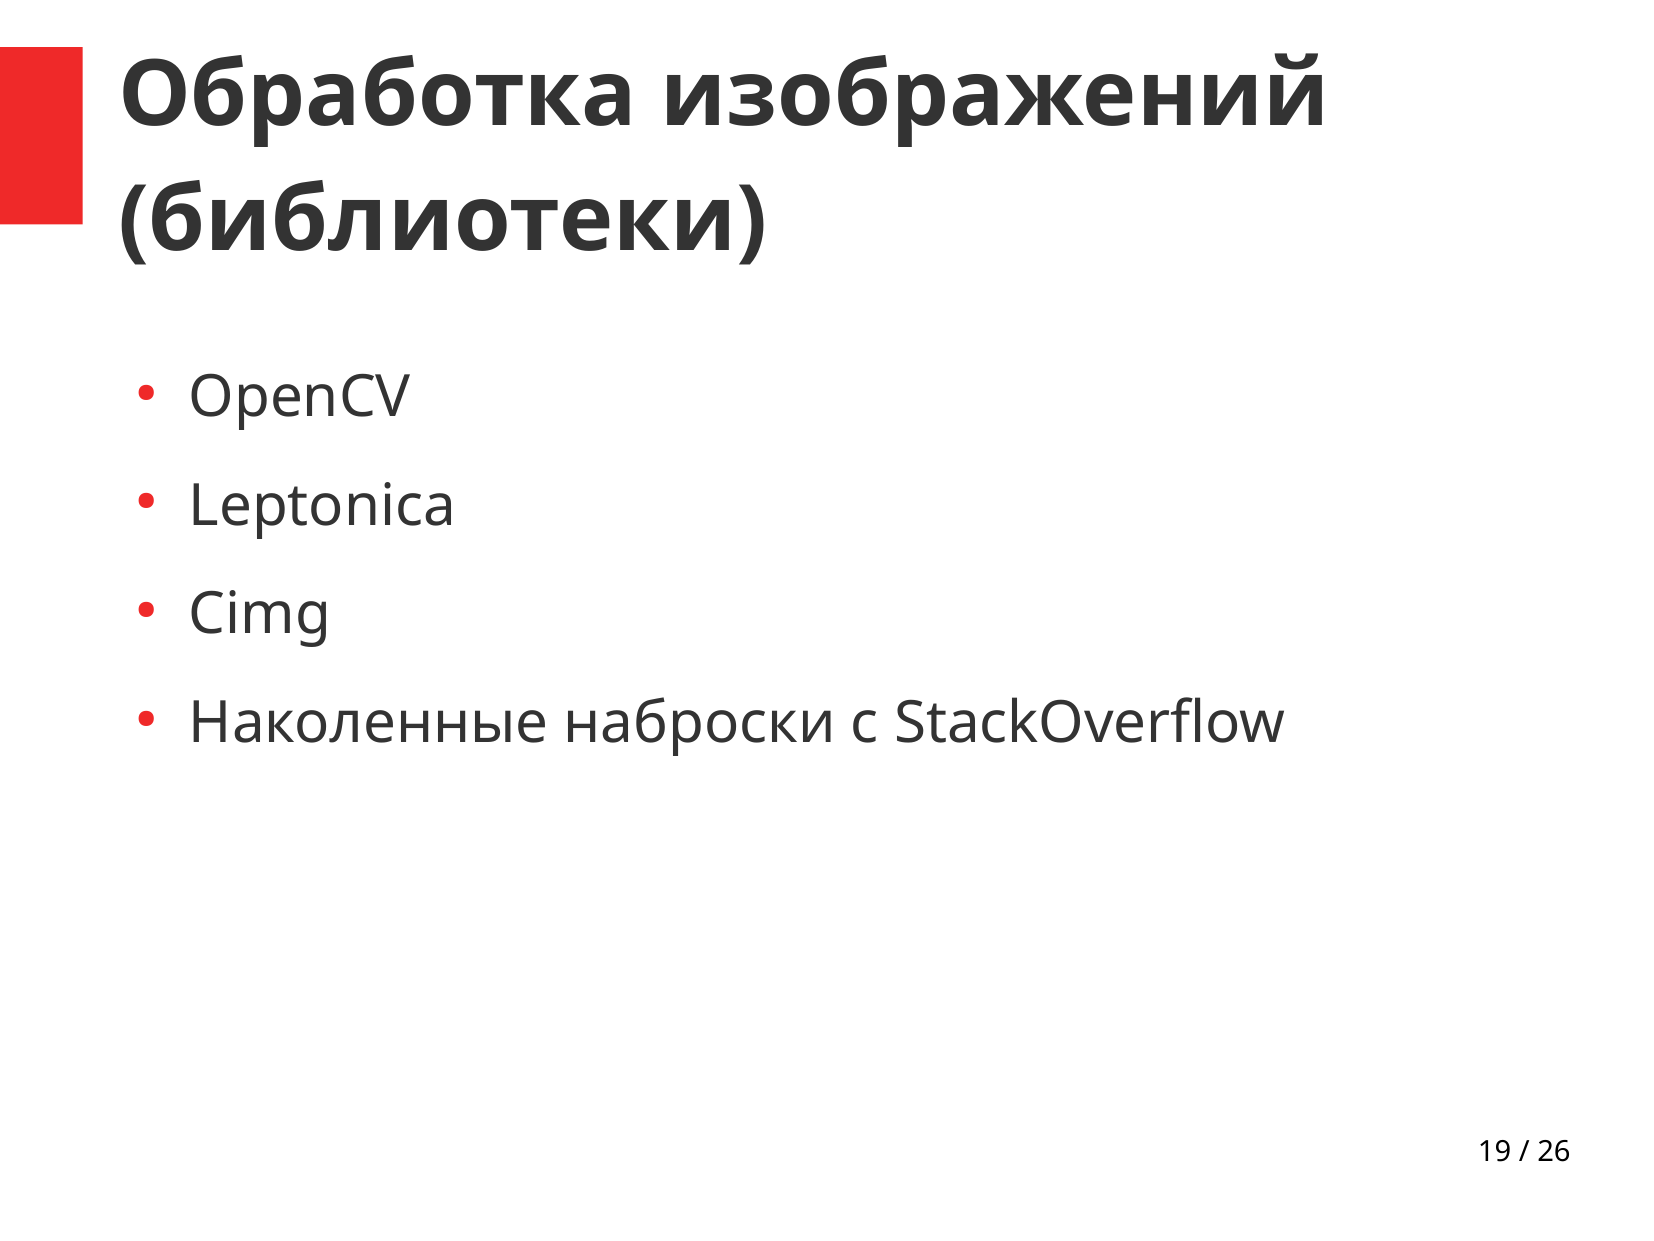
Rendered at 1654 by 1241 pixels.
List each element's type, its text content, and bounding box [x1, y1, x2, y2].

title Обработка изображений (библиотеки) [118, 45, 1571, 260]
list OpenCV Leptonica Cimg Наколенные наброски с StackOverflow [118, 354, 1536, 1074]
